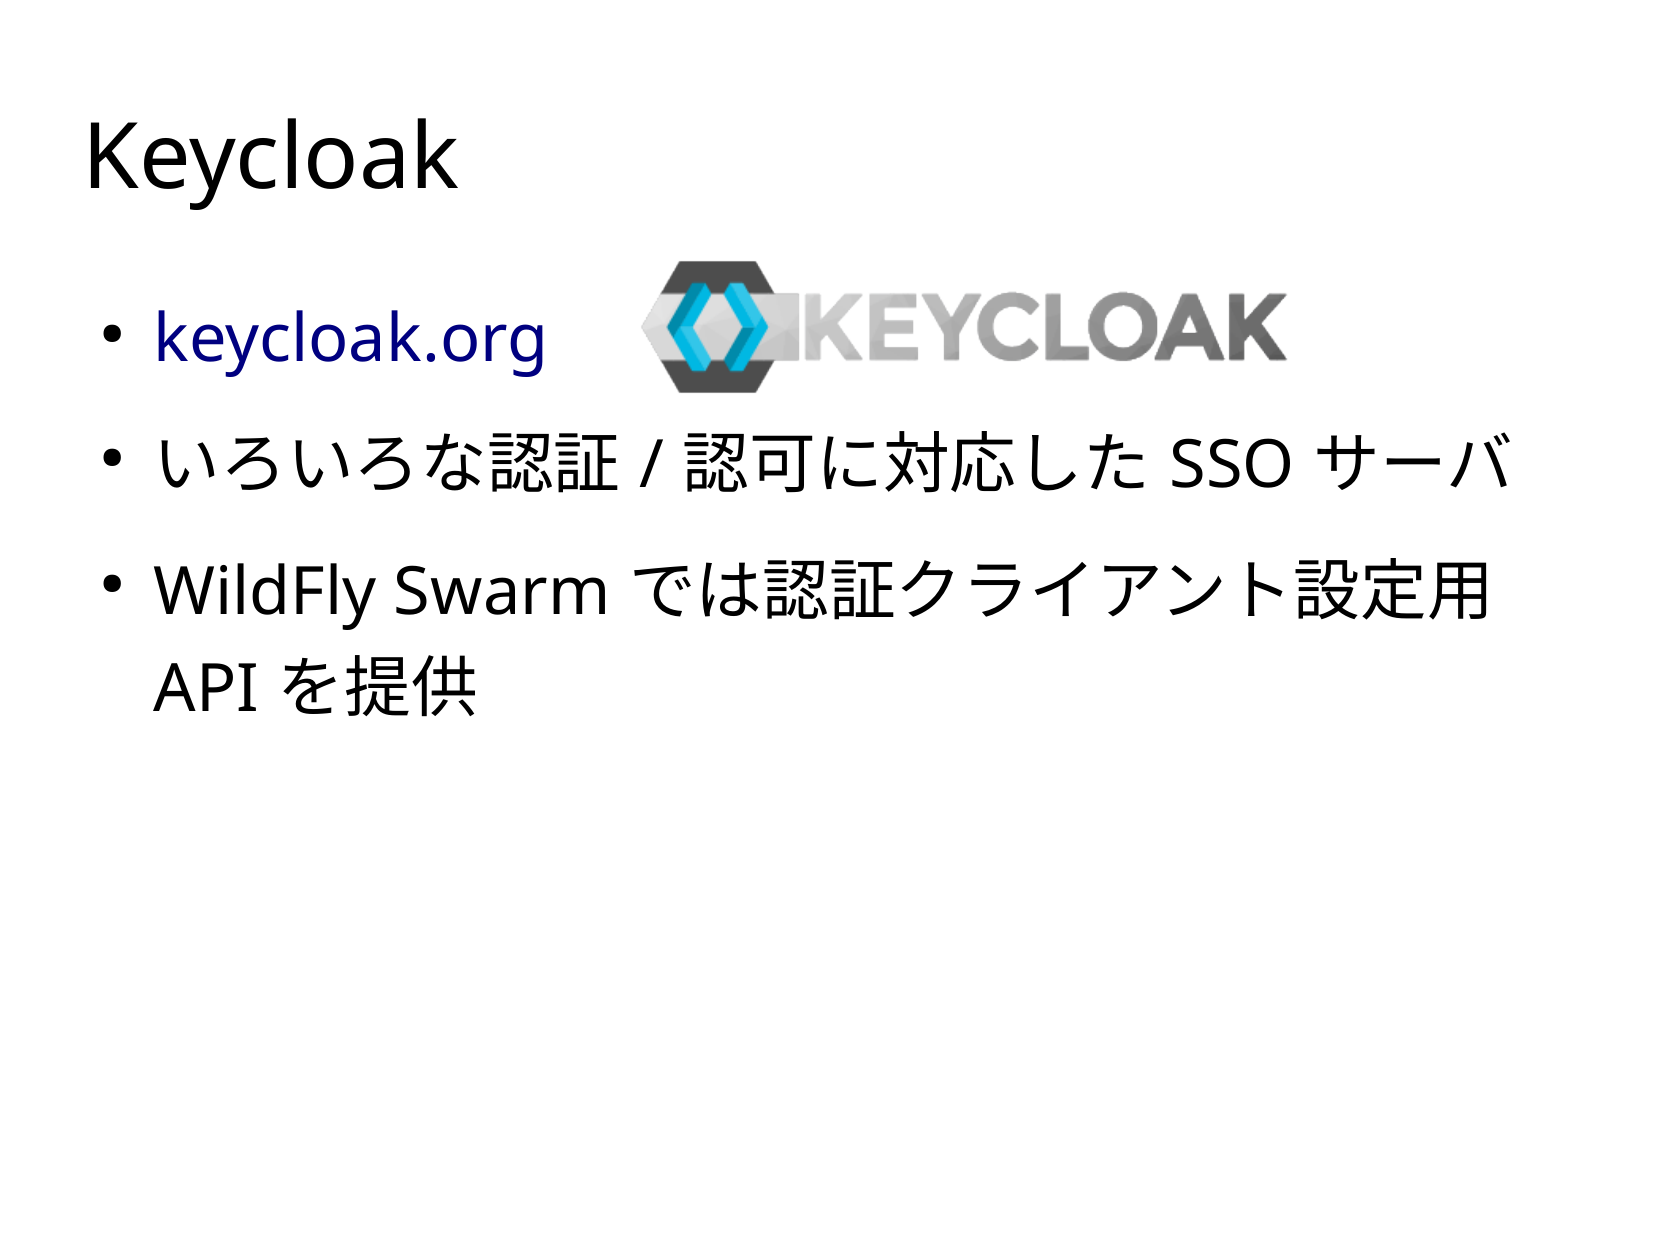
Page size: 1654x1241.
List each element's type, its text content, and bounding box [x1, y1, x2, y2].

picture [608, 239, 1321, 414]
title Keycloak [82, 49, 1571, 257]
list keycloak.org いろいろな認証/認可に対応したSSOサーバ WildFly Swarmでは認証クライアント設定用APIを提供 [82, 290, 1571, 1010]
